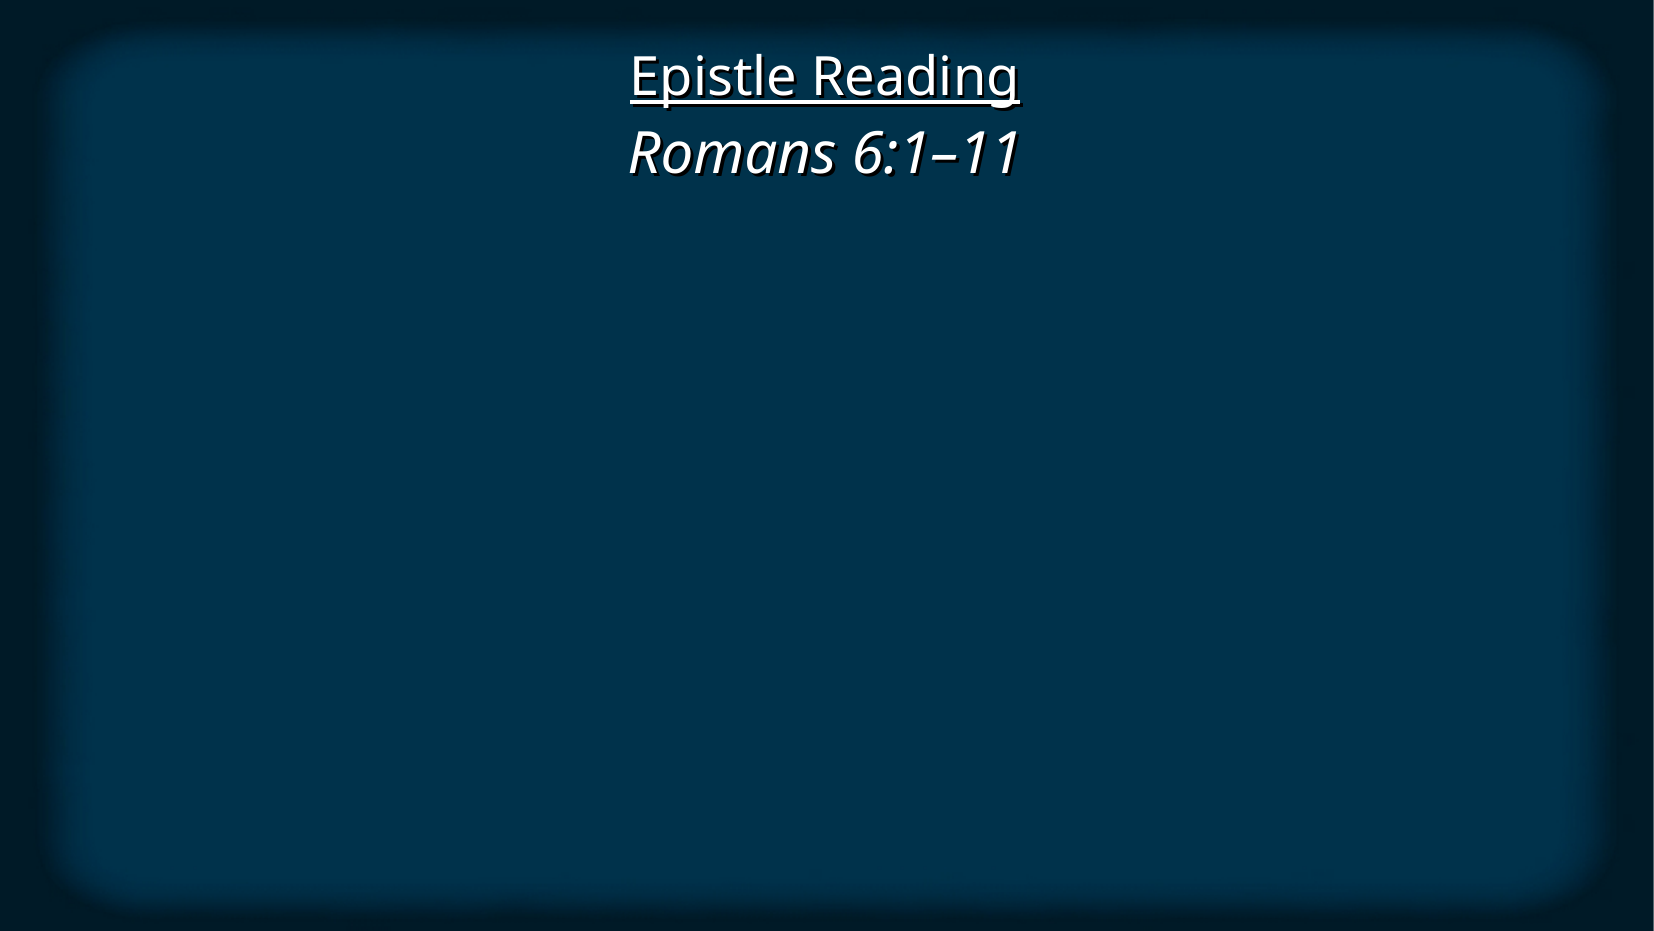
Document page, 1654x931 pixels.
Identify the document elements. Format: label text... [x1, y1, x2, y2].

text_box Epistle Reading Romans 6:1–11 [90, 30, 1561, 194]
picture [0, 0, 1654, 931]
